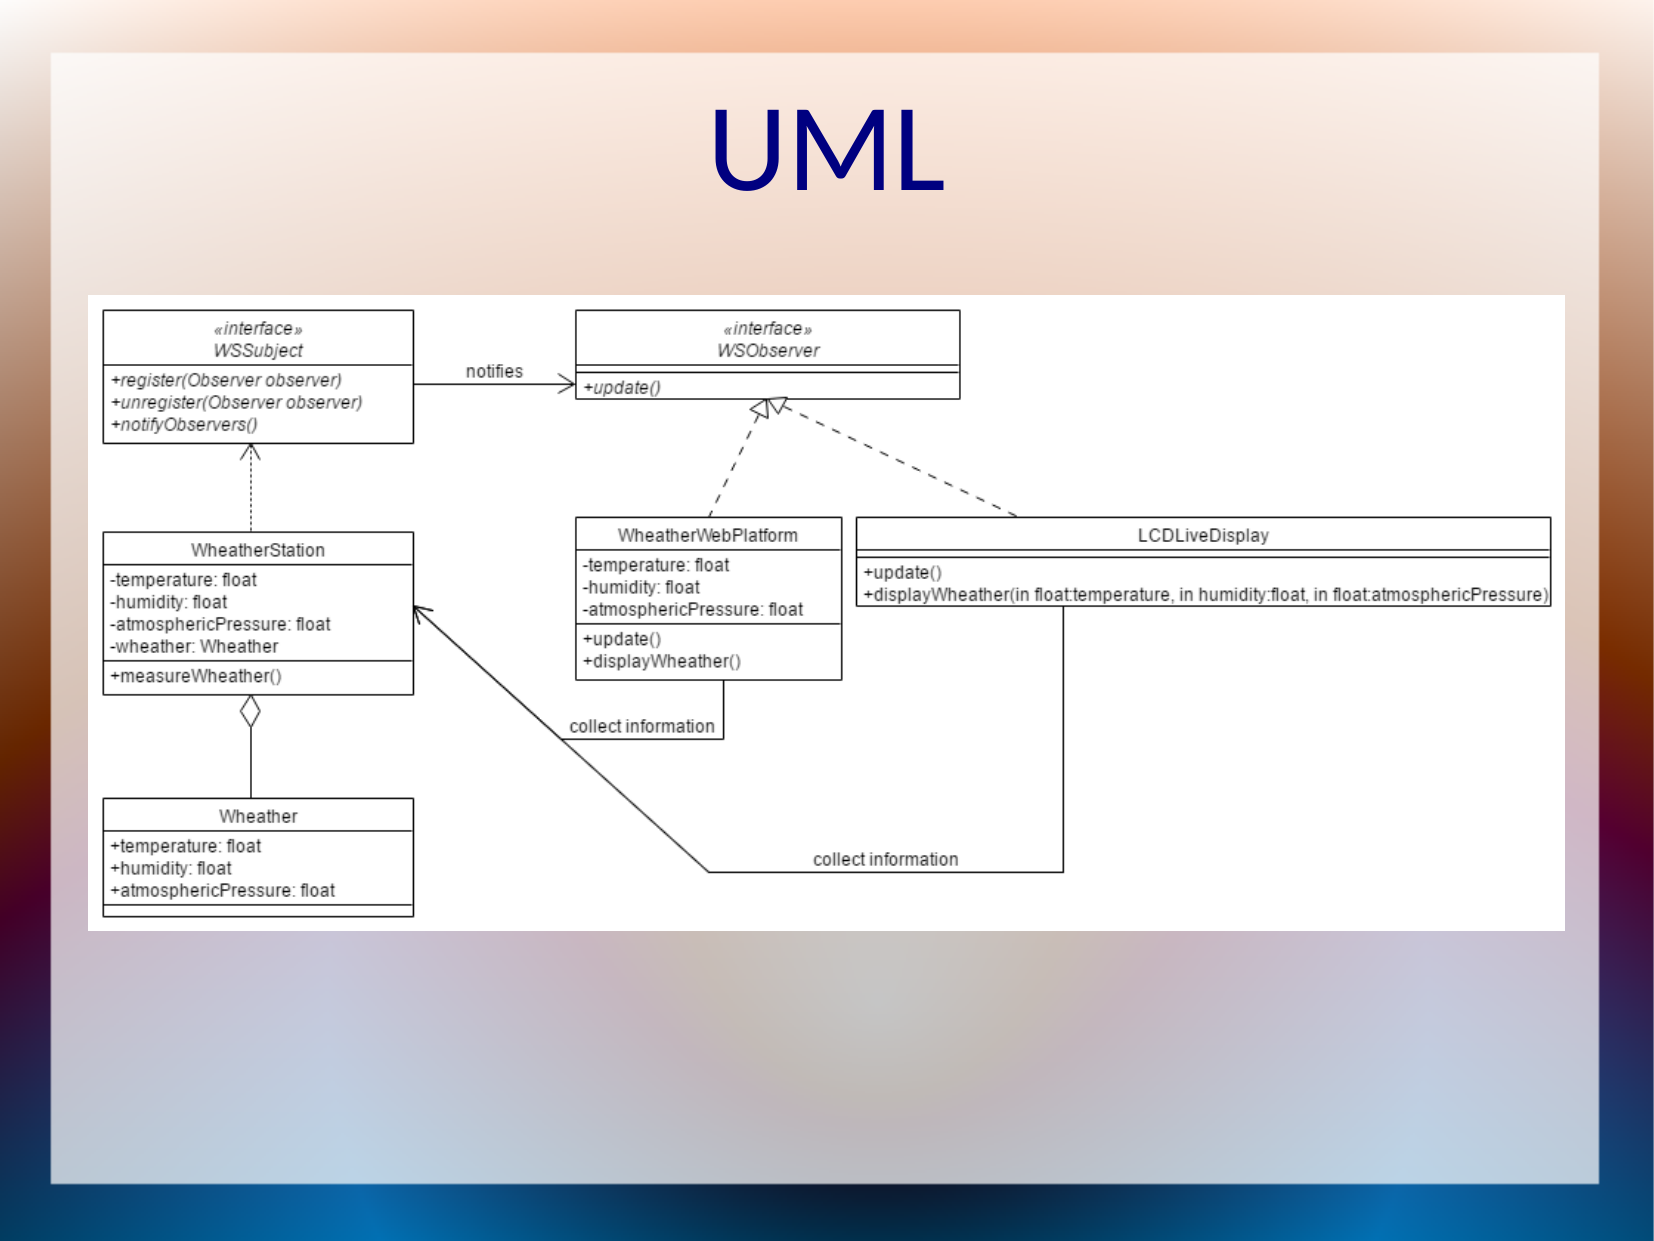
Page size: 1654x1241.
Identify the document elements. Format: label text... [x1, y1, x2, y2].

picture [0, 0, 1654, 1241]
title UML [82, 55, 1571, 263]
